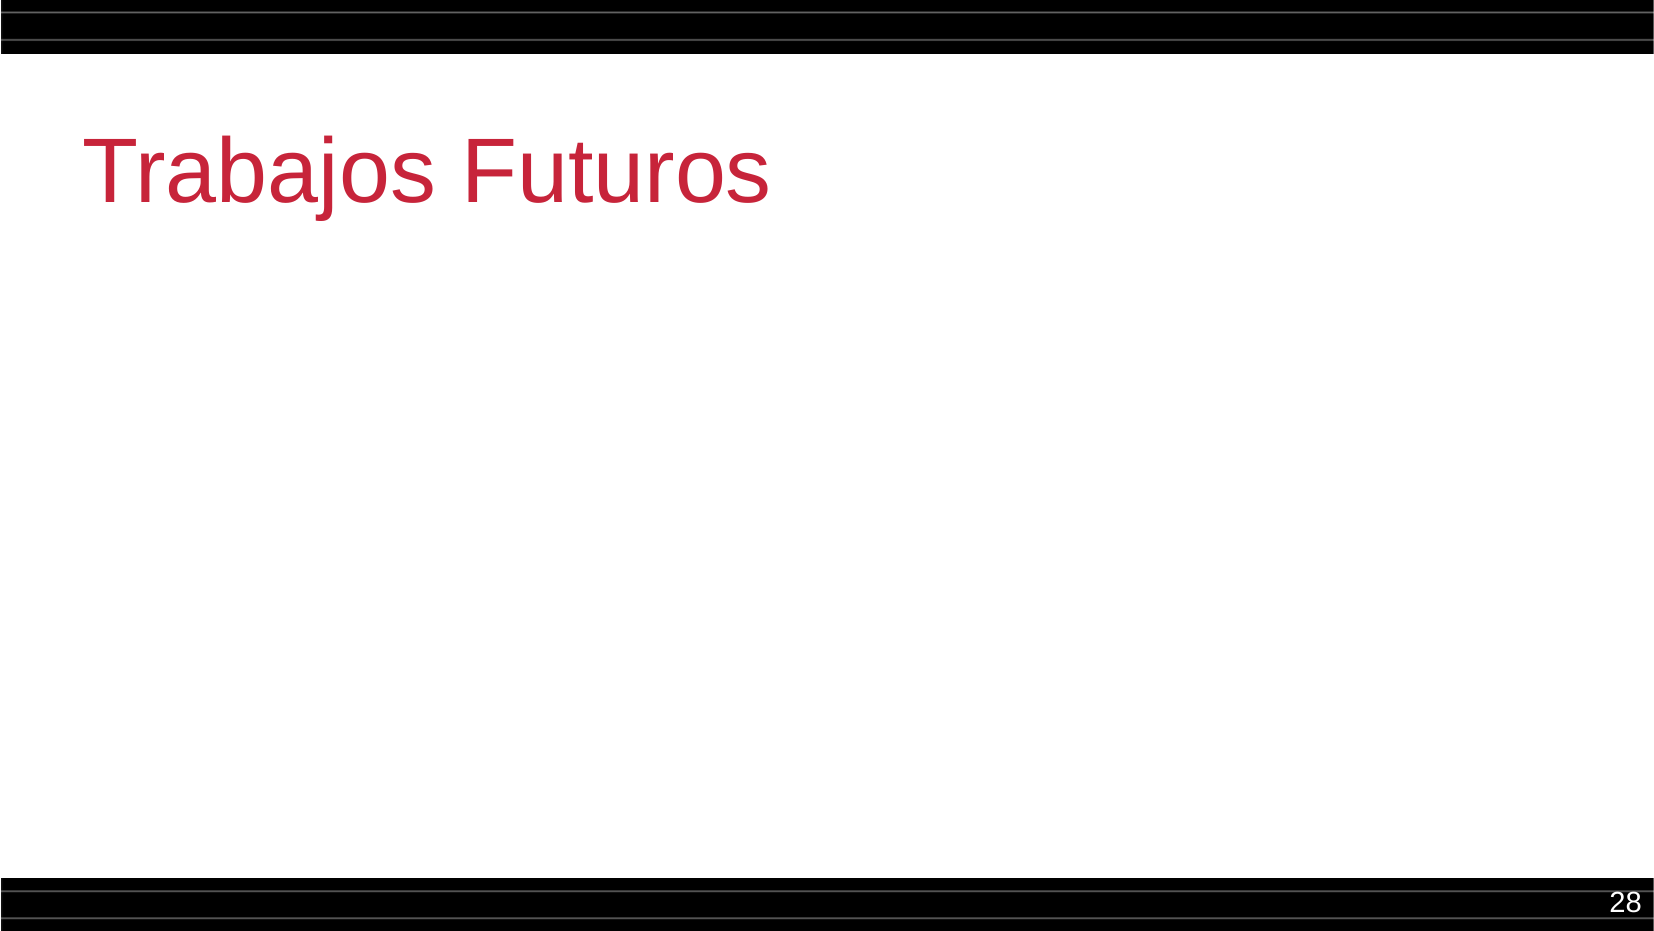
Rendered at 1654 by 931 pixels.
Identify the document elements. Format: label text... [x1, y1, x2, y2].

title Trabajos Futuros [82, 92, 1571, 249]
picture [1, 0, 1654, 54]
picture [1, 878, 1654, 931]
